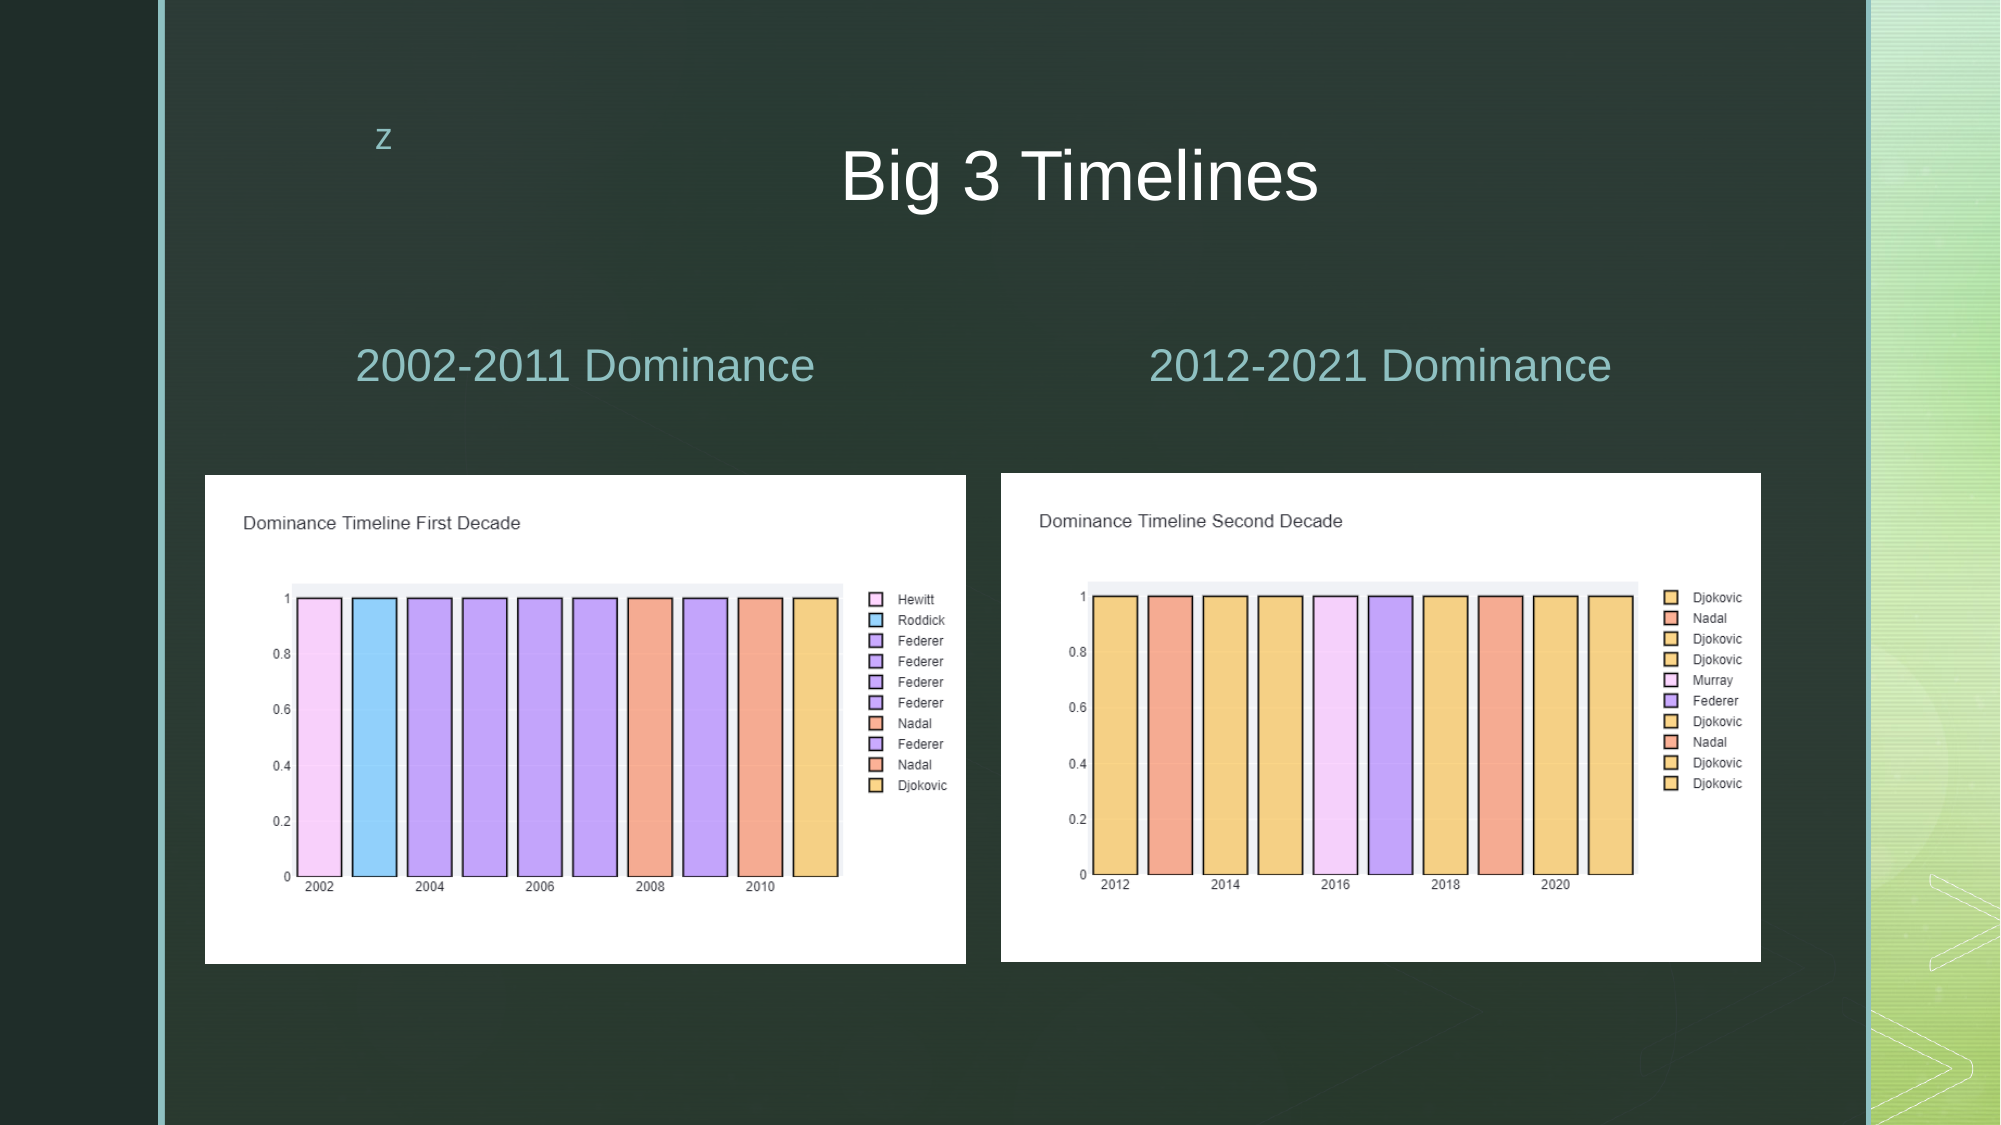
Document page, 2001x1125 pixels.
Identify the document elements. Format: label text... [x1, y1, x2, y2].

title Big 3 Timelines [428, 132, 1734, 250]
picture [1001, 473, 1761, 962]
picture [205, 475, 966, 964]
list 2012-2021 Dominance [1024, 280, 1738, 398]
list 2002-2011 Dominance [265, 280, 906, 398]
